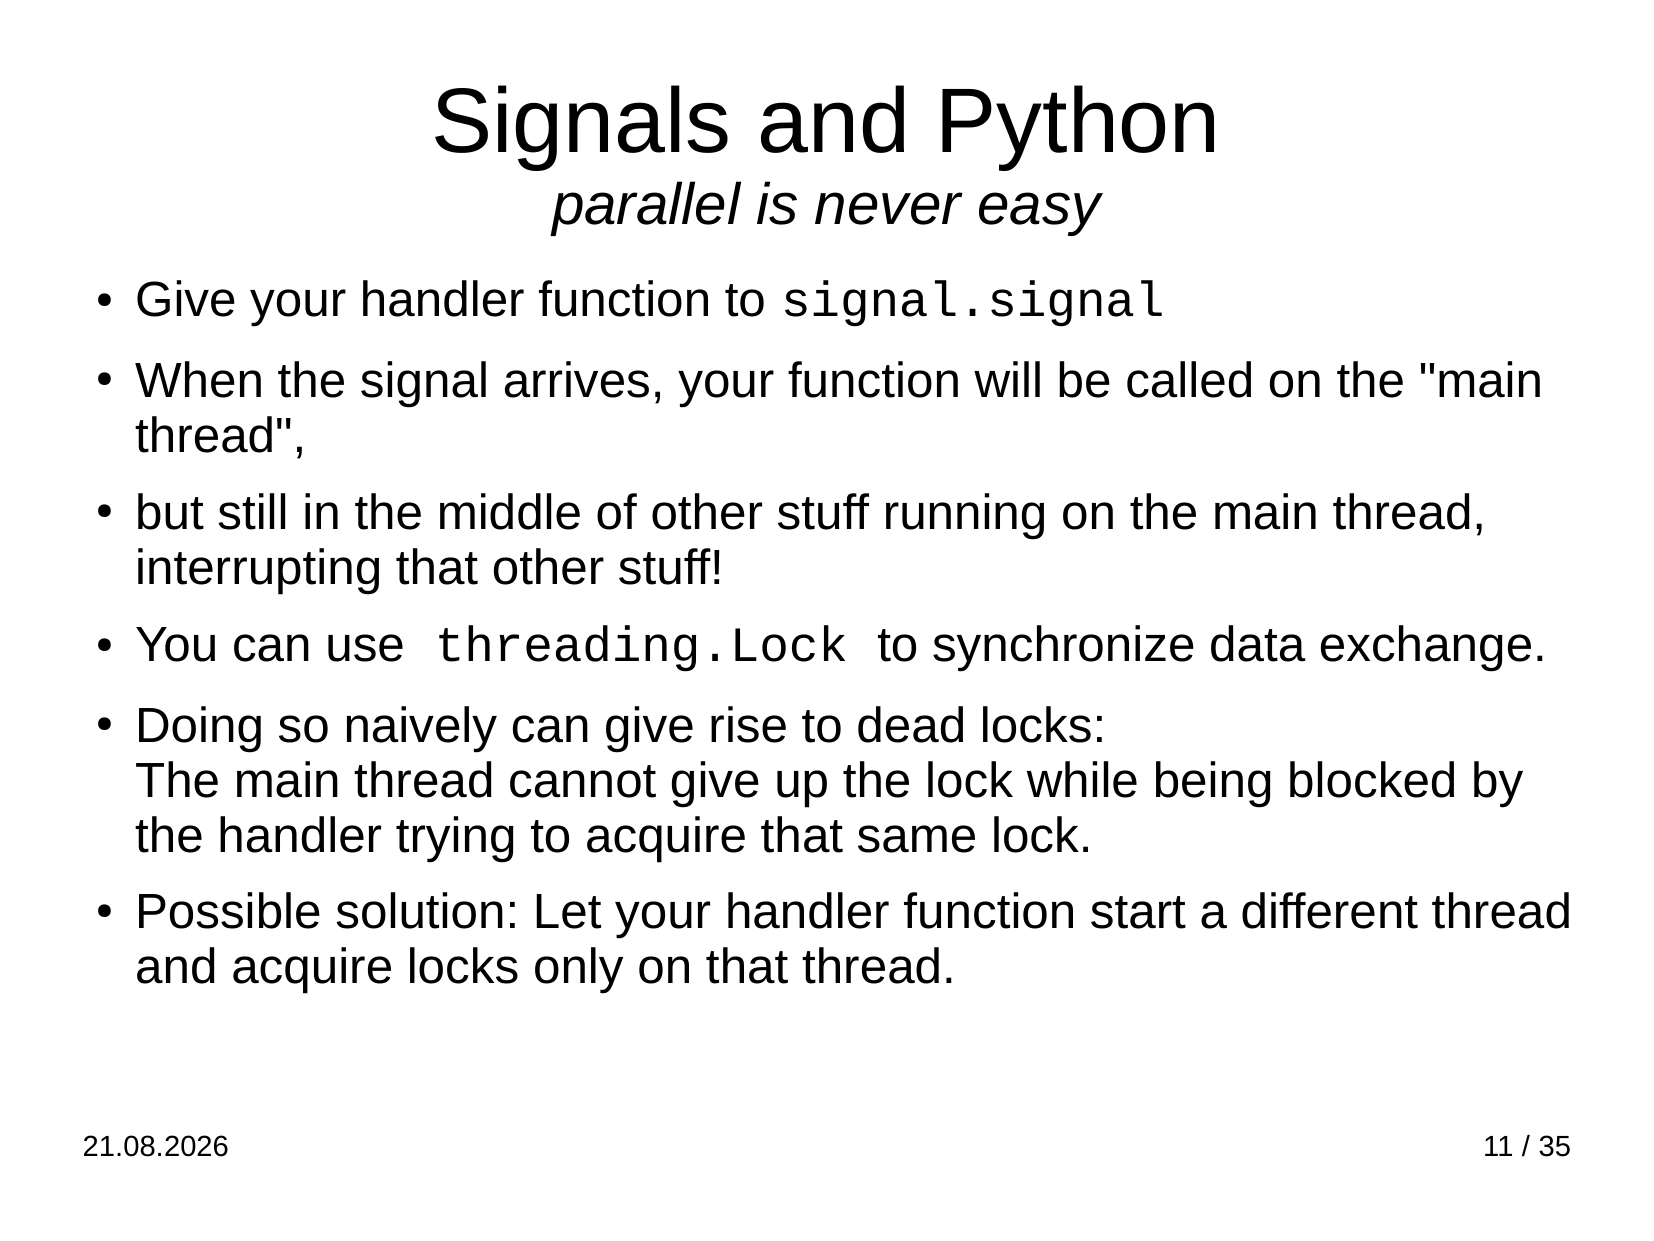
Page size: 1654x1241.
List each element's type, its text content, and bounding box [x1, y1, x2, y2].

title Signals and Python parallel is never easy [82, 49, 1571, 257]
list Give your handler function to signal.signal When the signal arrives, your function will be called on the "main thread", but still in the middle of other stuff running on the main thread, interrupting that other stuff! You can use threading.Lock to synchronize data exchange. Doing so naively can give rise to dead locks: The main thread cannot give up the lock while being blocked by the handler trying to acquire that same lock. Possible solution: Let your handler function start a different thread and acquire locks only on that thread. [82, 271, 1607, 1052]
